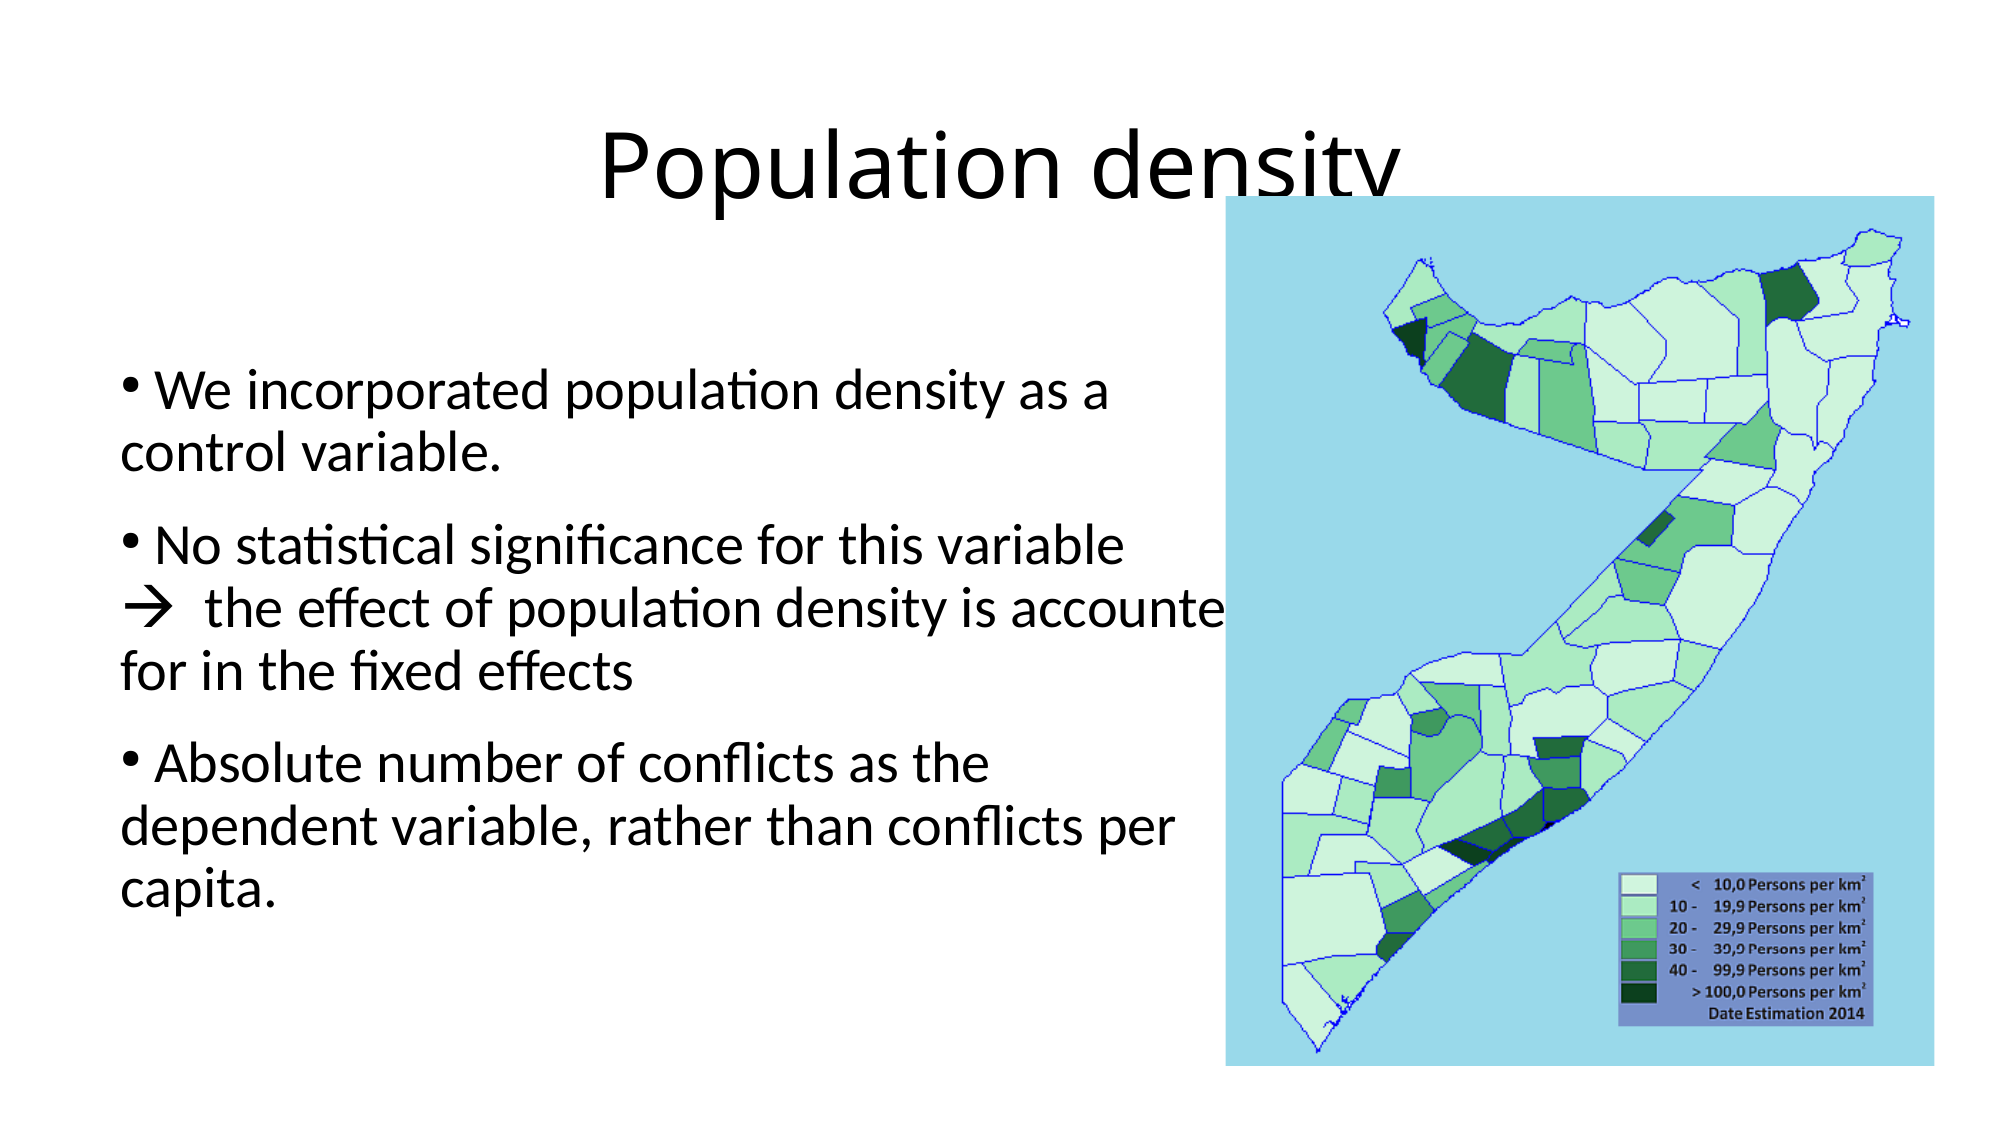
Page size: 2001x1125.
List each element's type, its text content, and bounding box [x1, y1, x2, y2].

list We incorporated population density as a control variable. No statistical significance for this variable  the effect of population density is accounted for in the fixed effects Absolute number of conflicts as the dependent variable, rather than conflicts per capita. [105, 351, 1225, 966]
title Population density [137, 59, 1863, 278]
picture [1225, 196, 1935, 1066]
